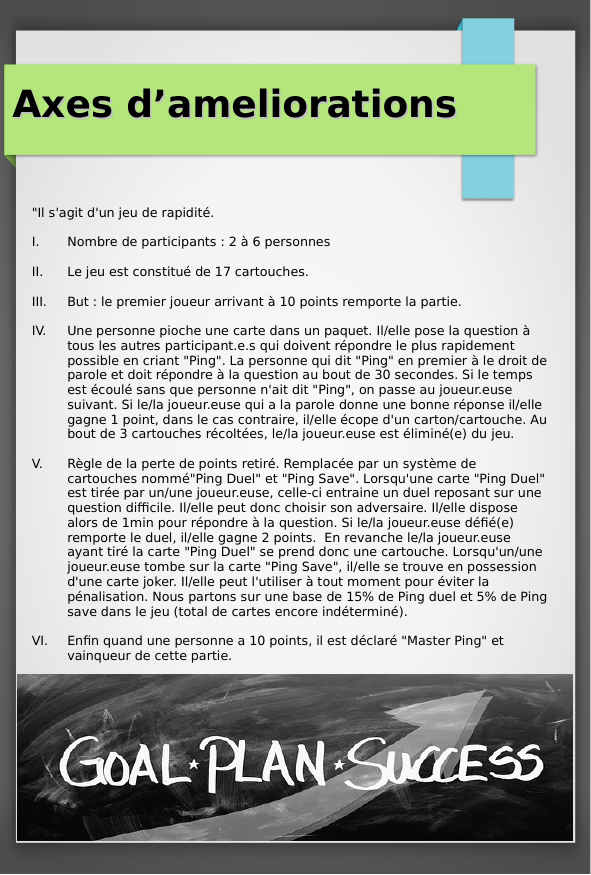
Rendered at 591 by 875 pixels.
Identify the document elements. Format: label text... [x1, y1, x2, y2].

picture [0, 0, 591, 75]
text_box "Il s'agit d'un jeu de rapidité. Nombre de participants : 2 à 6 personnes Le jeu est constitué de 17 cartouches. But : le premier joueur arrivant à 10 points remporte la partie. Une personne pioche une carte dans un paquet. Il/elle pose la question à tous les autres participant.e.s qui doivent répondre le plus rapidement possible en criant "Ping". La personne qui dit "Ping" en premier à le droit de parole et doit répondre à la question au bout de 30 secondes. Si le temps est écoulé sans que personne n'ait dit "Ping", on passe au joueur.euse suivant. Si le/la joueur.euse qui a la parole donne une bonne réponse il/elle gagne 1 point, dans le cas contraire, il/elle écope d'un carton/cartouche. Au bout de 3 cartouches récoltées, le/la joueur.euse est éliminé(e) du jeu. Règle de la perte de points retiré. Remplacée par un système de cartouches nommé"Ping Duel" et "Ping Save". Lorsqu'une carte "Ping Duel" est tirée par un/une joueur.euse, celle-ci entraine un duel reposant sur une question difficile. Il/elle peut donc choisir son adversaire. Il/elle dispose alors de 1min pour répondre à la question. Si le/la joueur.euse défié(e) remporte le duel, il/elle gagne 2 points. En revanche le/la joueur.euse ayant tiré la carte "Ping Duel" se prend donc une cartouche. Lorsqu'un/une joueur.euse tombe sur la carte "Ping Save", il/elle se trouve en possession d'une carte joker. Il/elle peut l'utiliser à tout moment pour éviter la pénalisation. Nous partons sur une base de 15% de Ping duel et 5% de Ping save dans le jeu (total de cartes encore indéterminé). Enfin quand une personne a 10 points, il est déclaré "Master Ping" et vainqueur de cette partie. [17, 198, 566, 671]
text_box Axes d’ameliorations [0, 75, 591, 181]
picture [0, 181, 591, 874]
